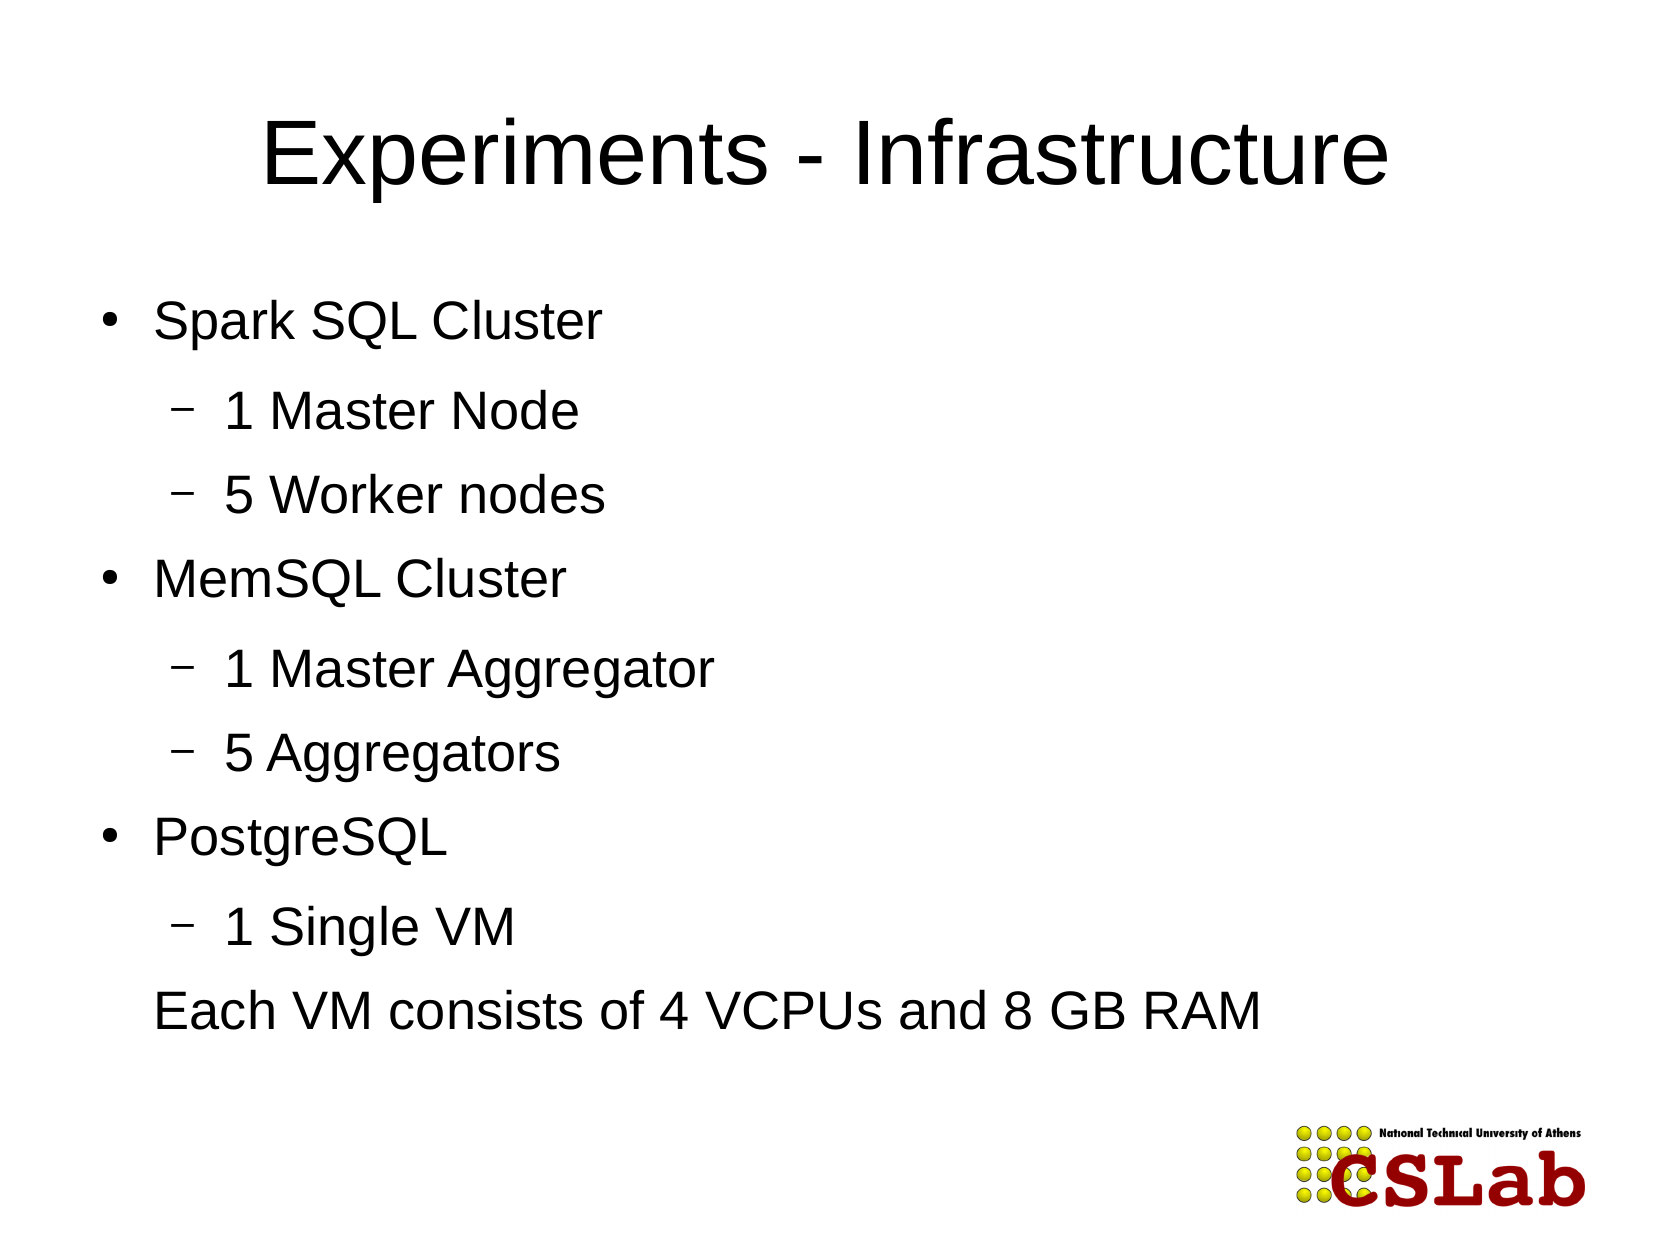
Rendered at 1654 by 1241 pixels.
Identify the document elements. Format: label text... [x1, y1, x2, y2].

list Spark SQL Cluster 1 Master Node 5 Worker nodes MemSQL Cluster 1 Master Aggregator 5 Aggregators PostgreSQL 1 Single VM Each VM consists of 4 VCPUs and 8 GB RAM [82, 290, 1571, 1109]
title Experiments - Infrastructure [82, 49, 1571, 257]
picture [1290, 1123, 1591, 1216]
